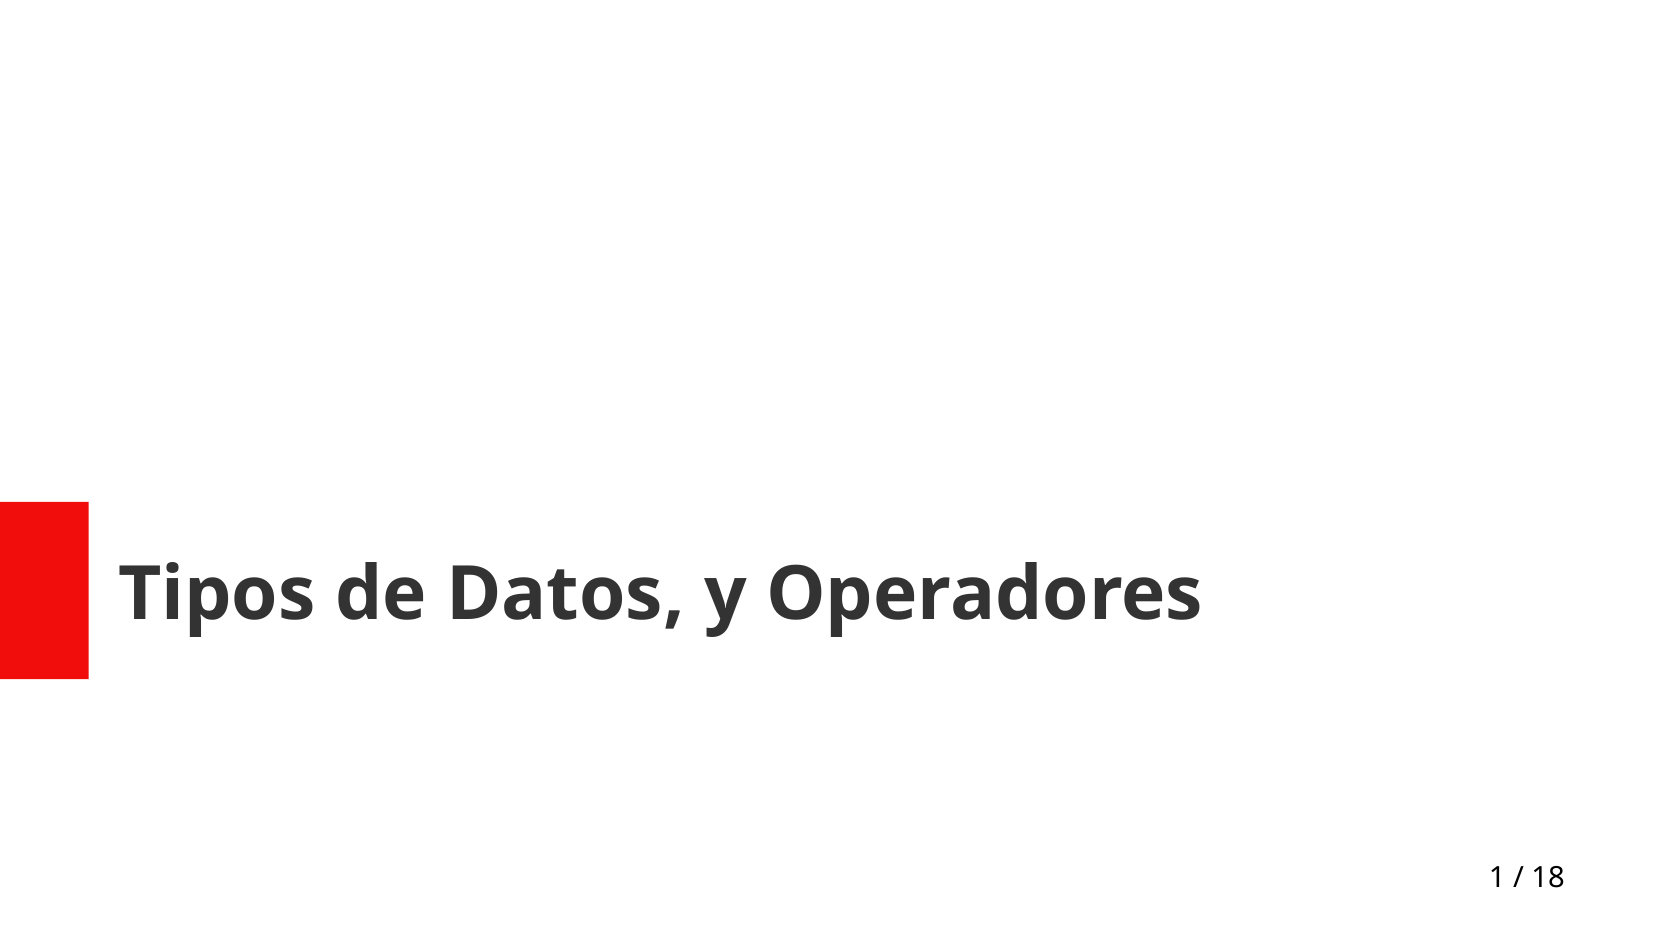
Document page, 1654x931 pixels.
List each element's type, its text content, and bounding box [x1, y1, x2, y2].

title Tipos de Datos, y Operadores [118, 501, 1536, 680]
